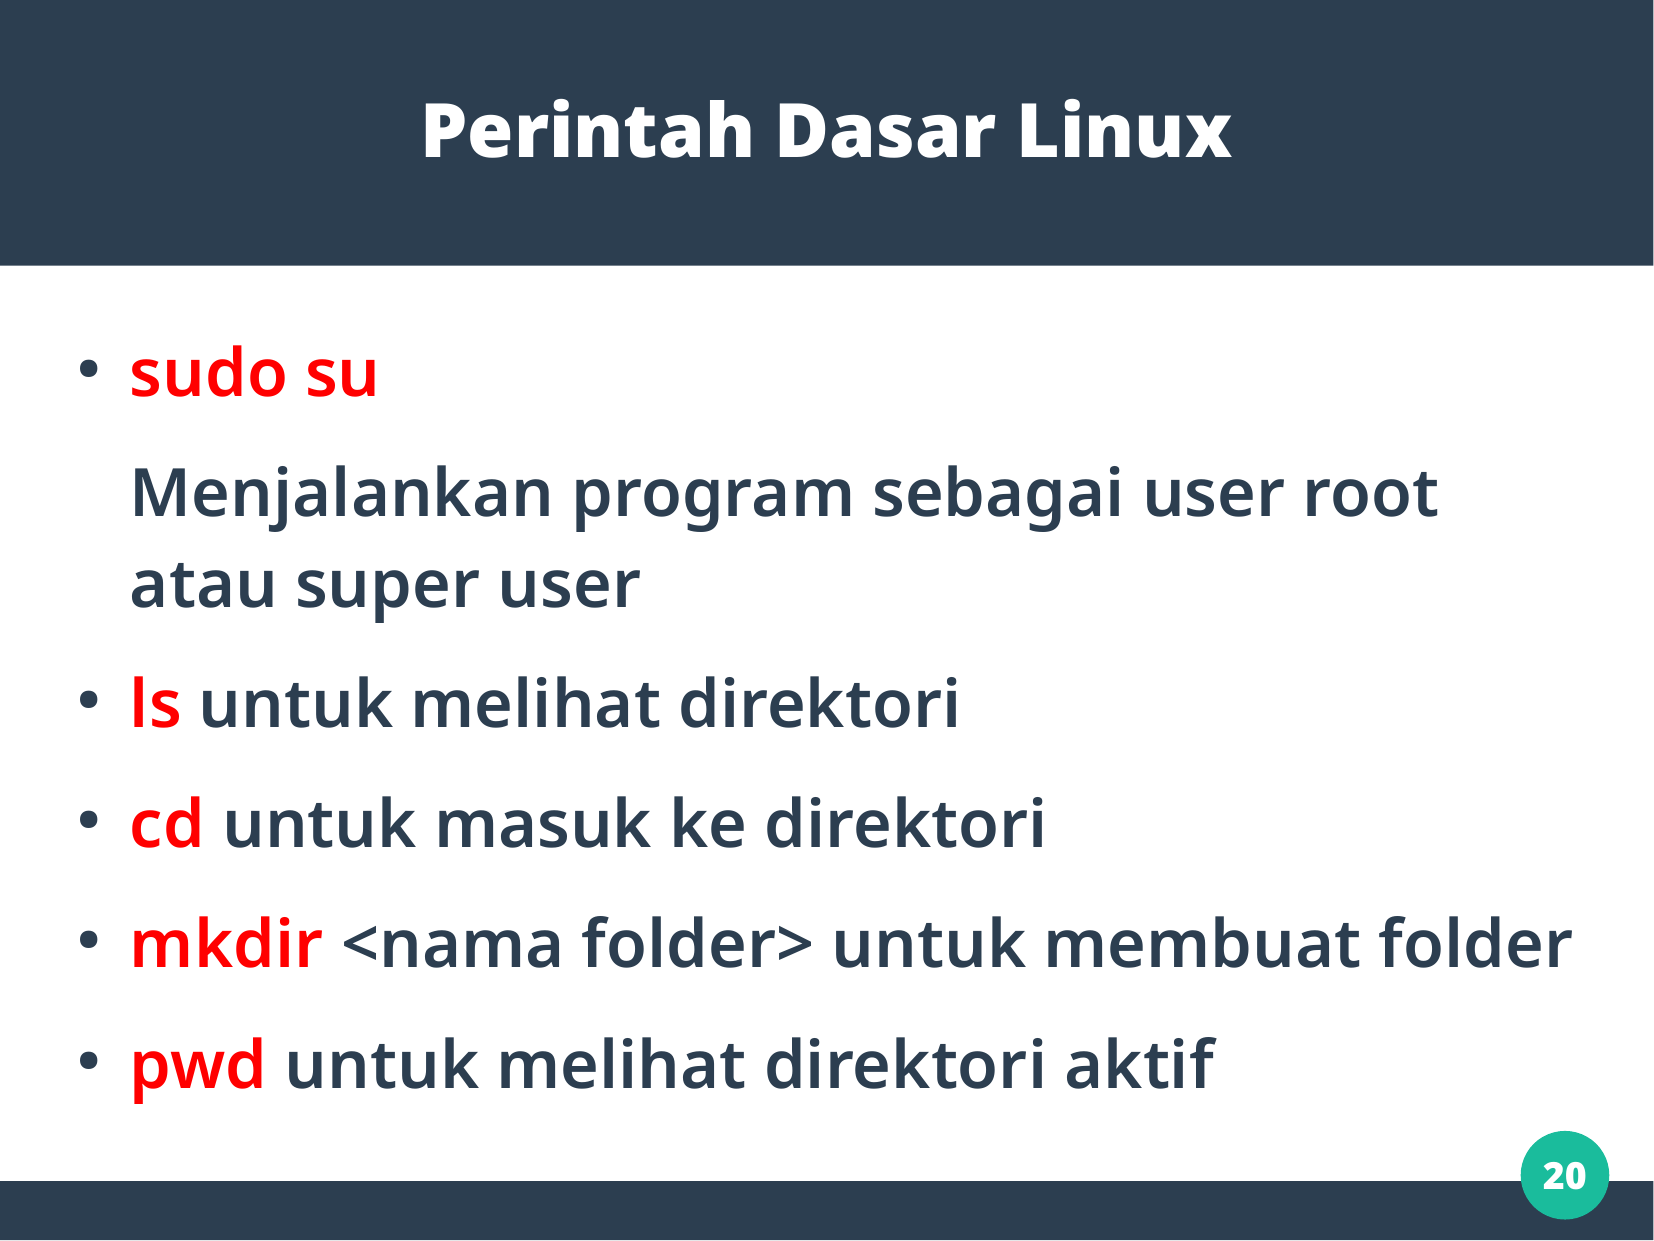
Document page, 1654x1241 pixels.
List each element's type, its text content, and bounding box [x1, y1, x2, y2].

list sudo su Menjalankan program sebagai user root atau super user ls untuk melihat direktori cd untuk masuk ke direktori mkdir <nama folder> untuk membuat folder pwd untuk melihat direktori aktif [59, 324, 1595, 1152]
title Perintah Dasar Linux [59, 49, 1595, 207]
